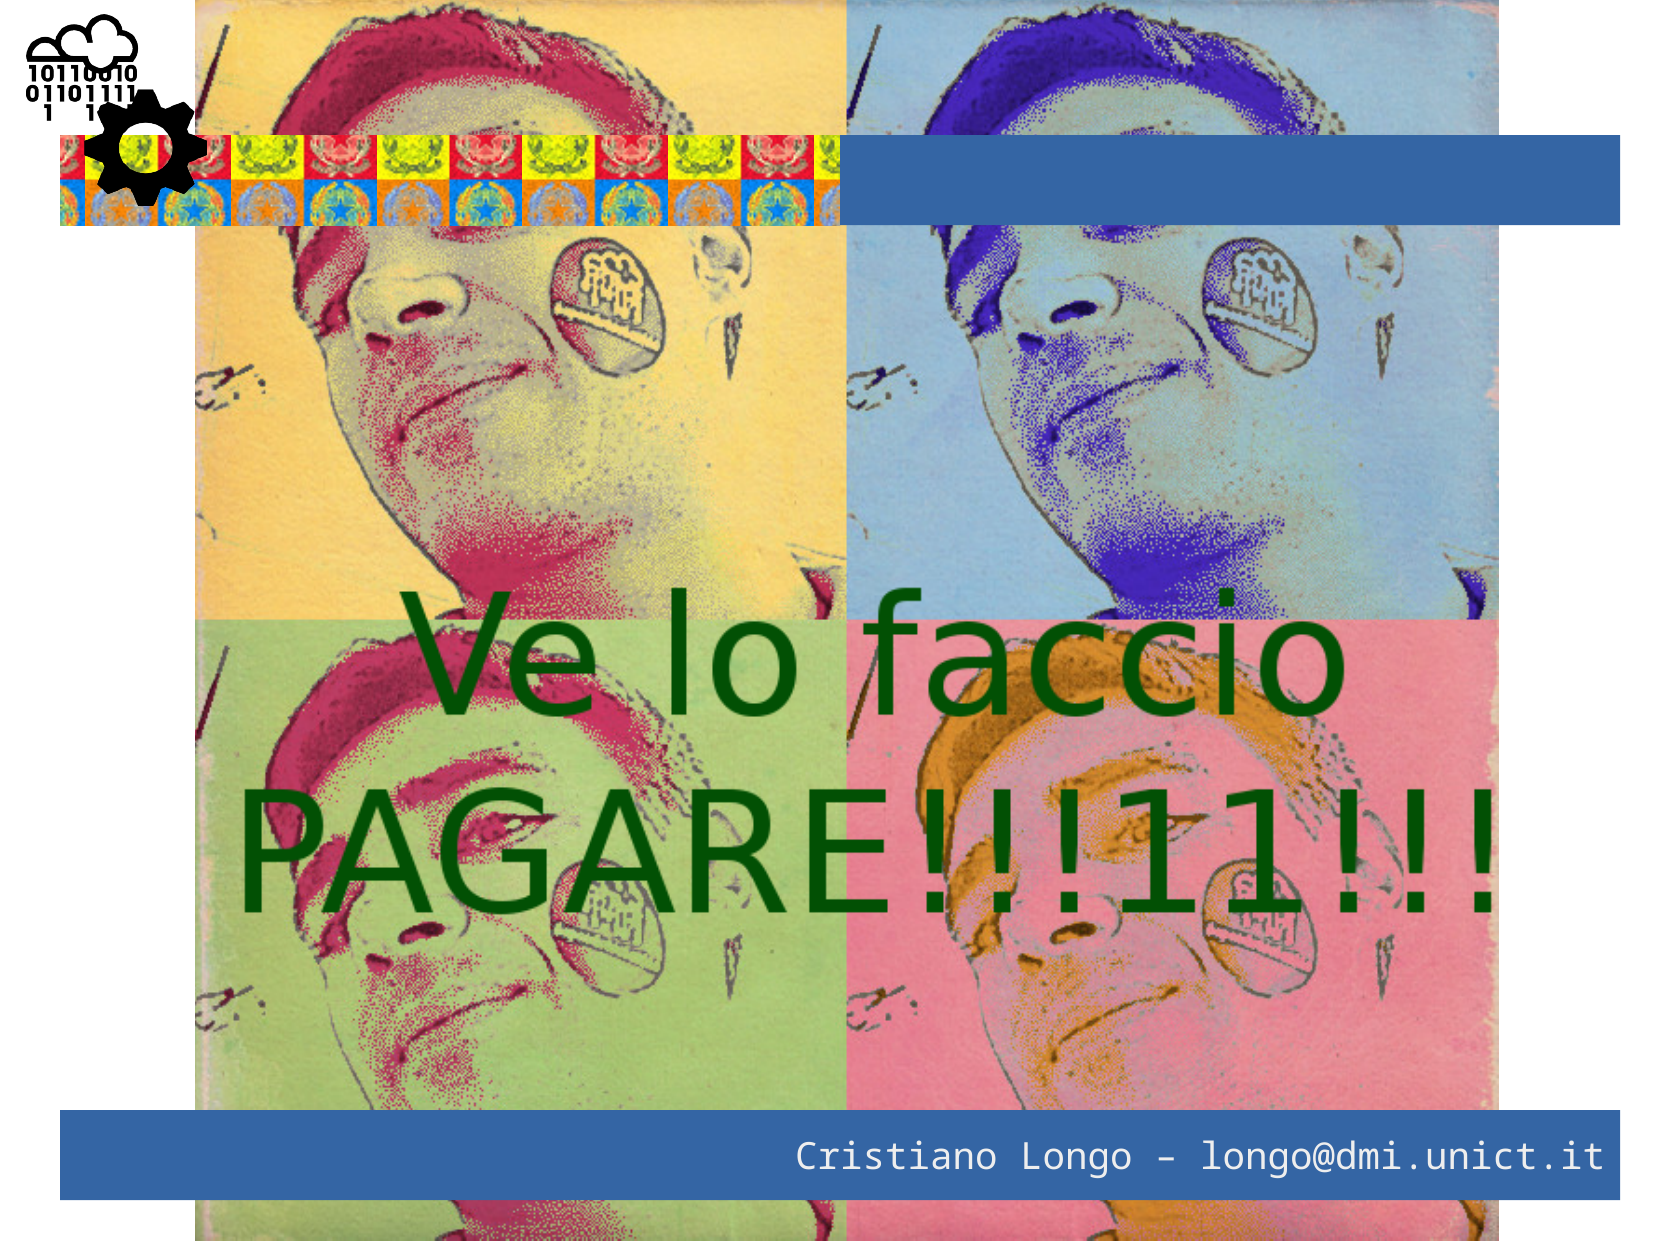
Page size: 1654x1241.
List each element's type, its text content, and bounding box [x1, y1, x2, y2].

picture [26, 0, 1499, 206]
text_box Cristiano Longo – longo@dmi.unict.it [60, 1110, 1621, 1201]
picture [195, 1201, 1499, 1241]
text_box [60, 135, 1621, 226]
picture [195, 226, 1499, 1110]
